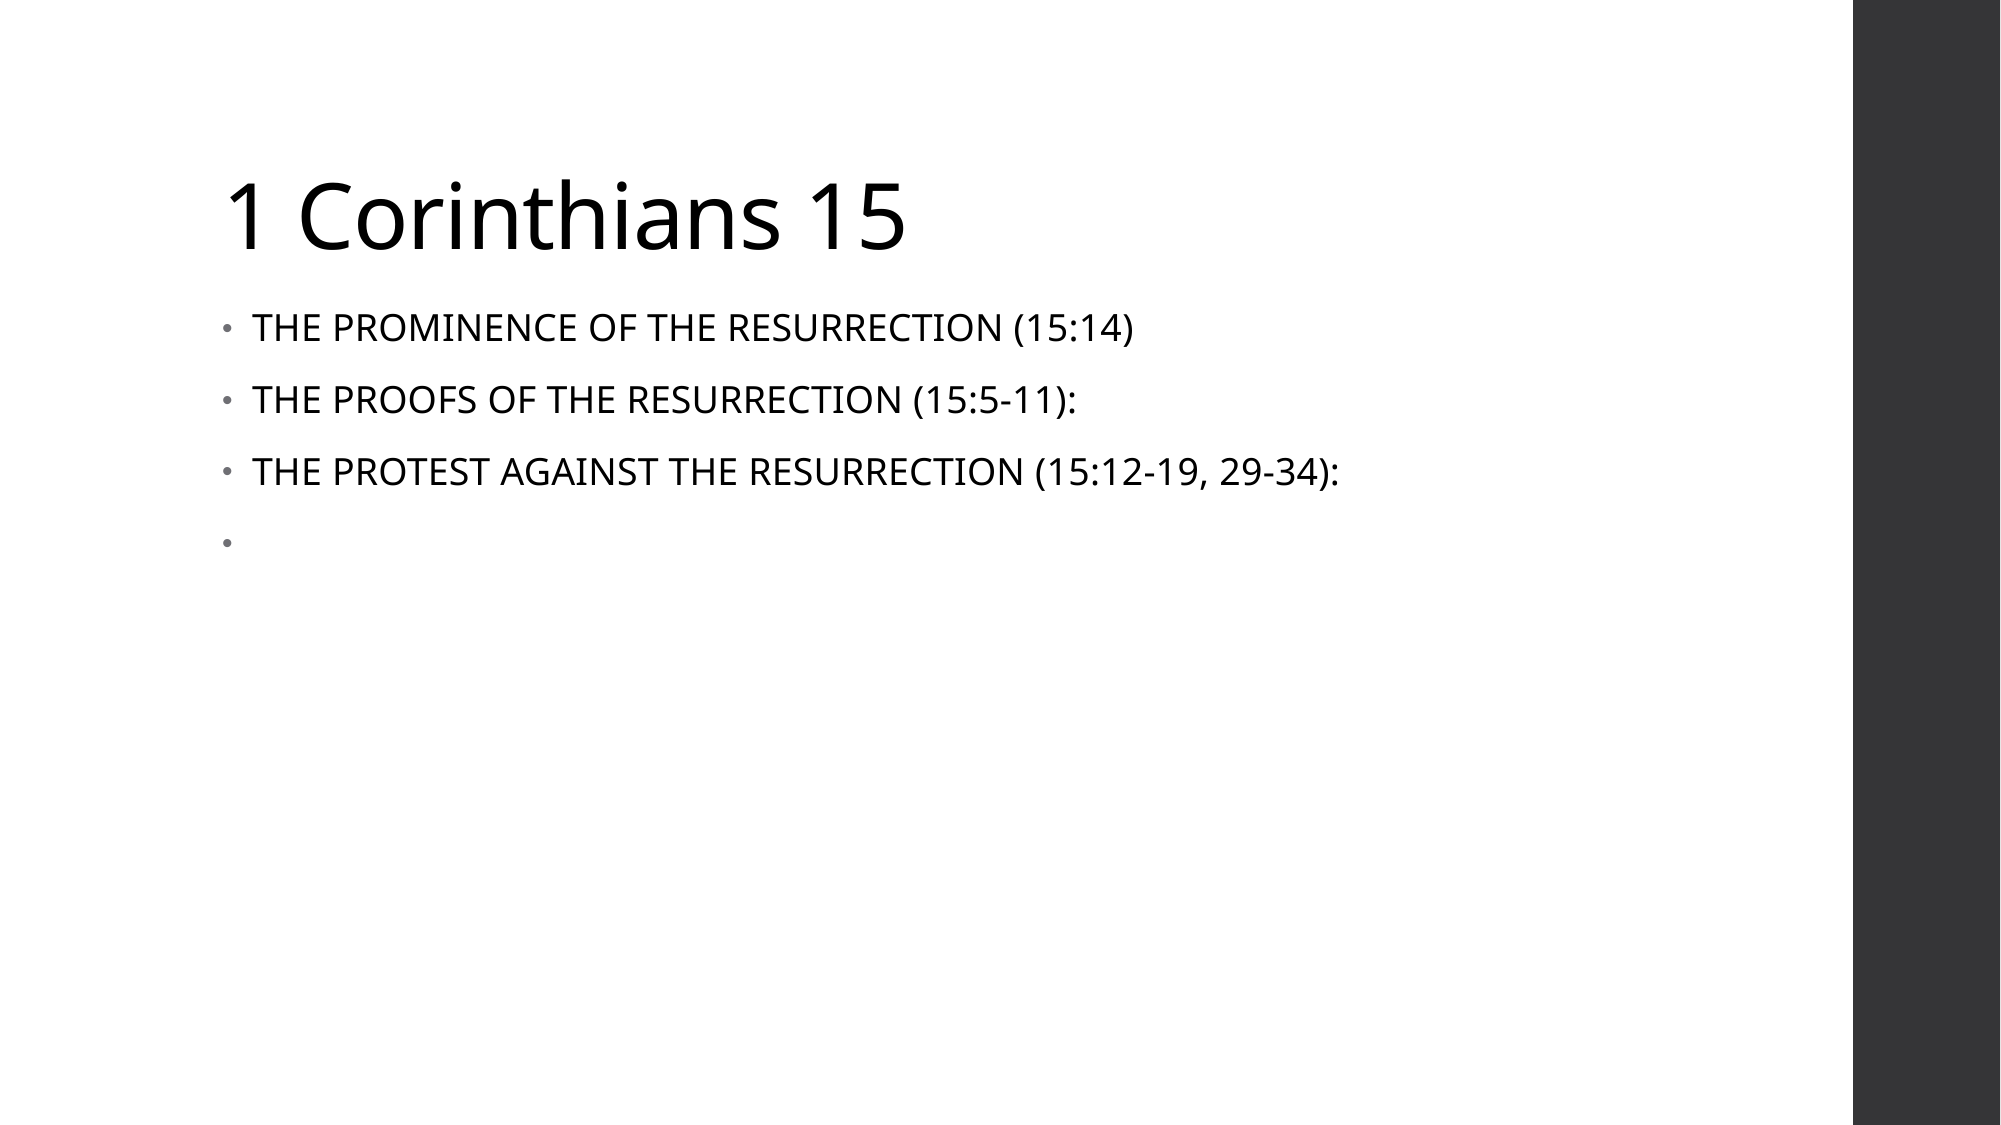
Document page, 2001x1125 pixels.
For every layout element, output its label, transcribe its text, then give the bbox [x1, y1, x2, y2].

title 1 Corinthians 15 [206, 60, 1797, 278]
list THE PROMINENCE OF THE RESURRECTION (15:14) THE PROOFS OF THE RESURRECTION (15:5-11): THE PROTEST AGAINST THE RESURRECTION (15:12-19, 29-34): [206, 299, 1617, 1014]
